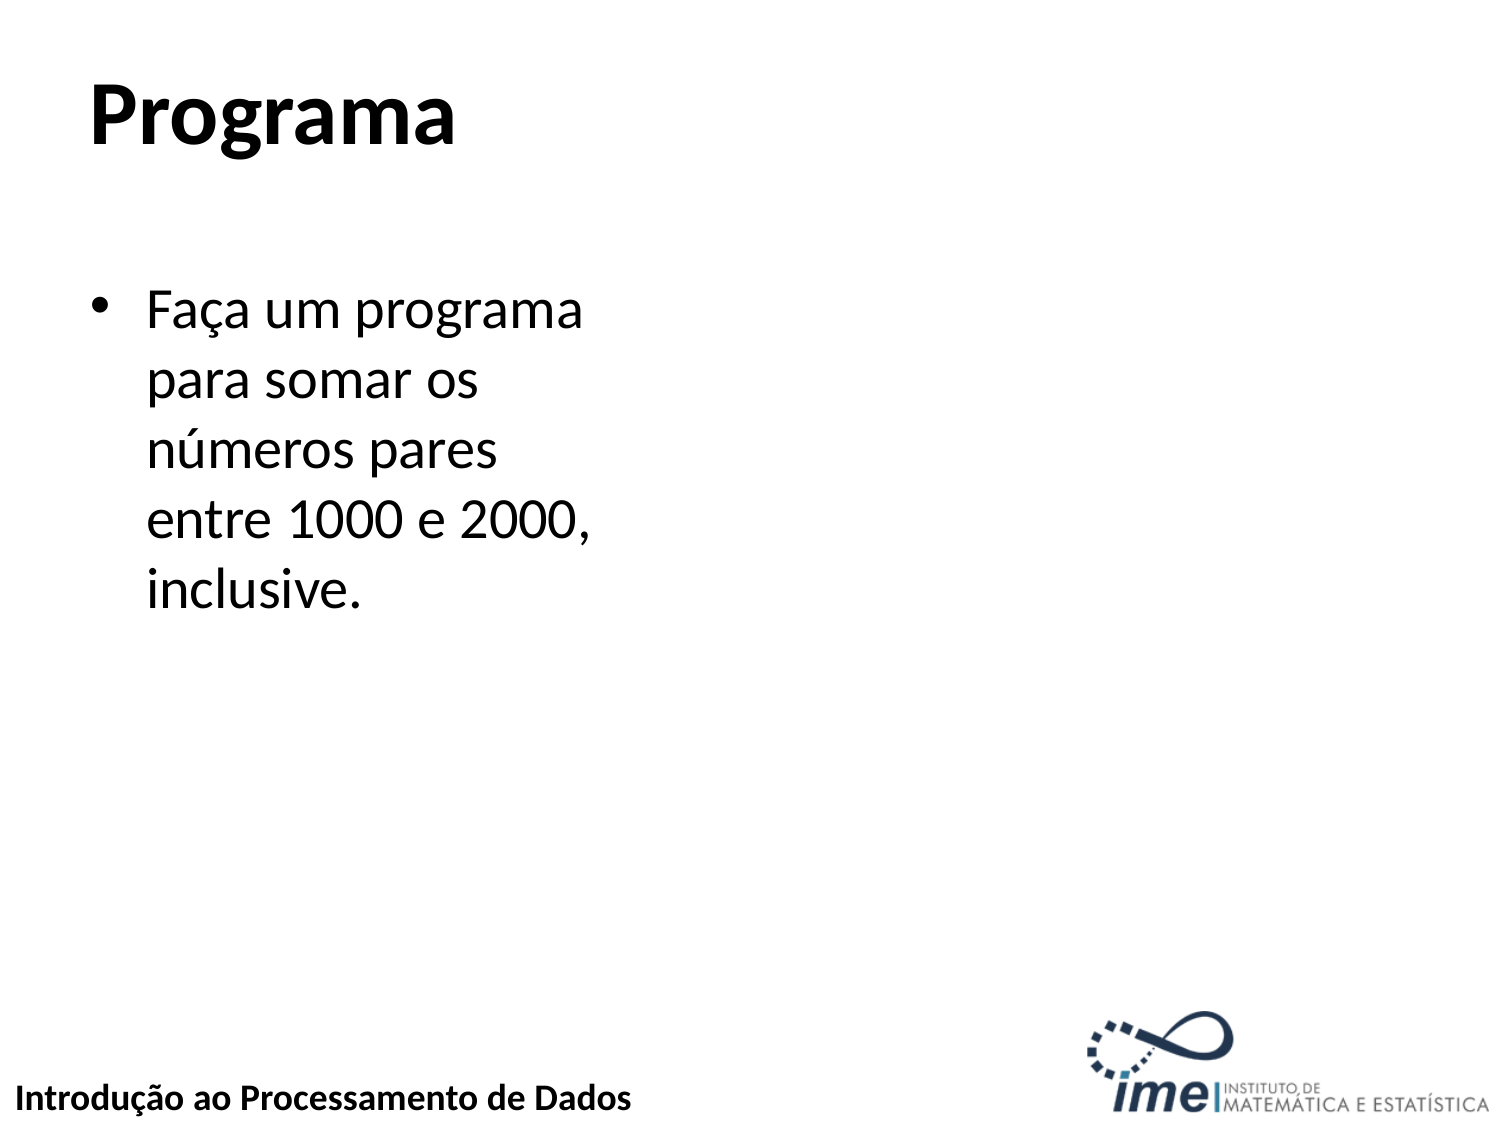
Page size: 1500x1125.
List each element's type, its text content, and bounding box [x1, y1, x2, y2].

title Programa [75, 45, 1425, 233]
picture [1086, 1011, 1495, 1115]
list Faça um programa para somar os números pares entre 1000 e 2000, inclusive. [75, 262, 621, 1005]
